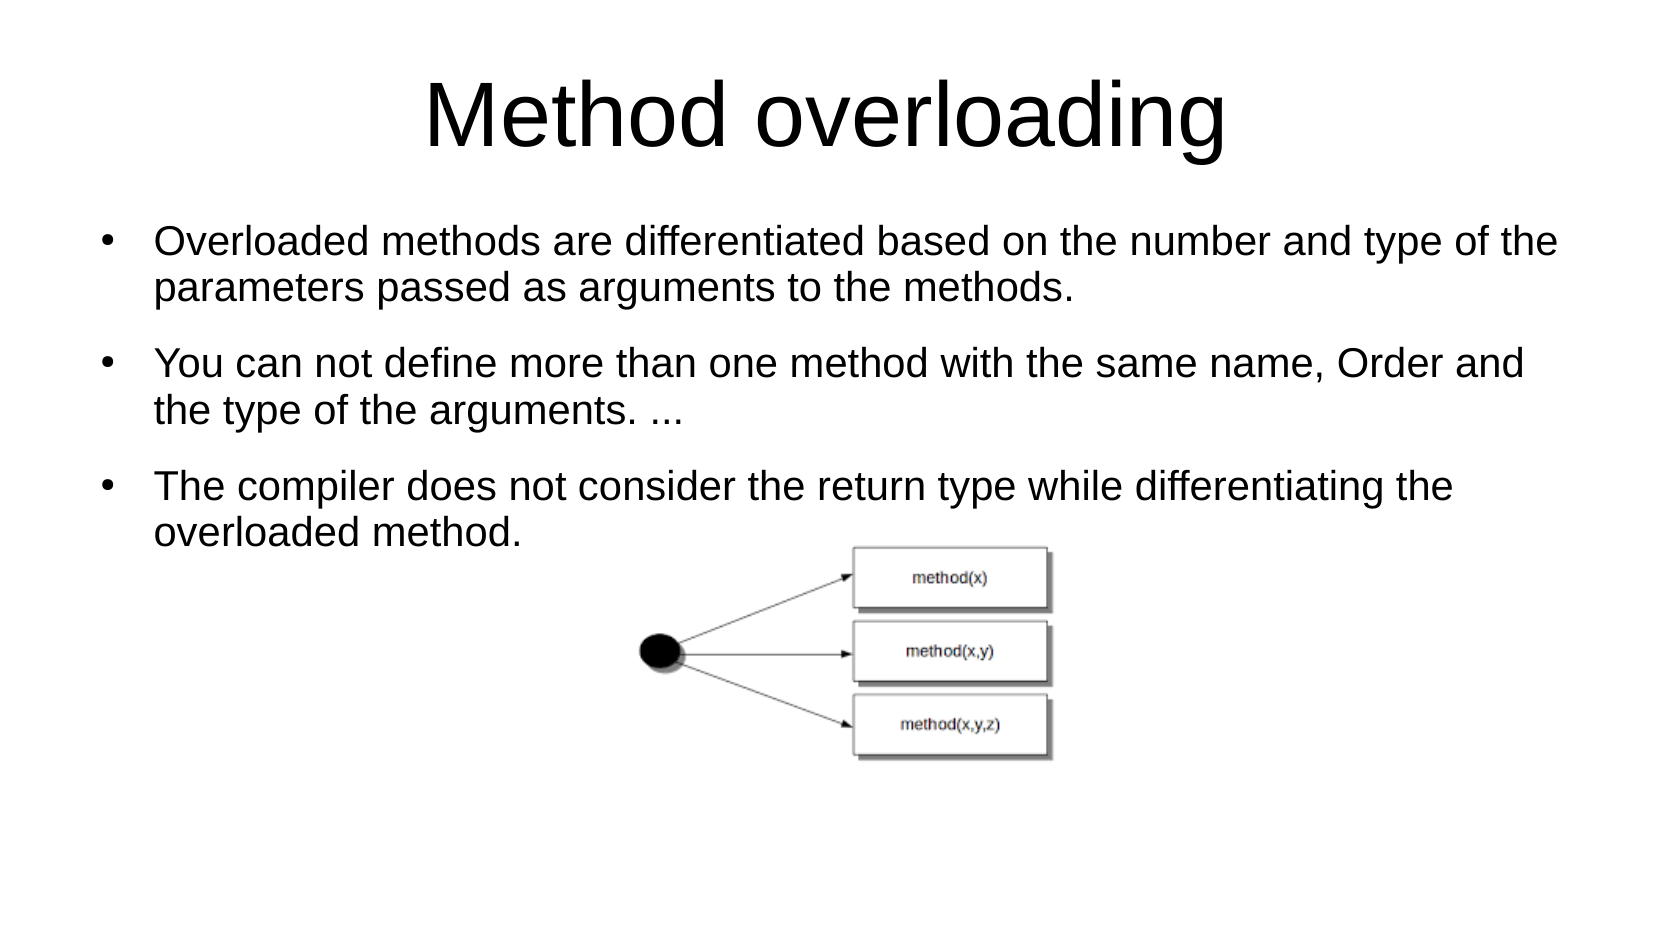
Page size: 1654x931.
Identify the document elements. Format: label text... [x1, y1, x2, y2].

list Overloaded methods are differentiated based on the number and type of the parameters passed as arguments to the methods. You can not define more than one method with the same name, Order and the type of the arguments. ... The compiler does not consider the return type while differentiating the overloaded method. [82, 217, 1571, 856]
picture [608, 524, 1081, 786]
title Method overloading [82, 37, 1571, 193]
